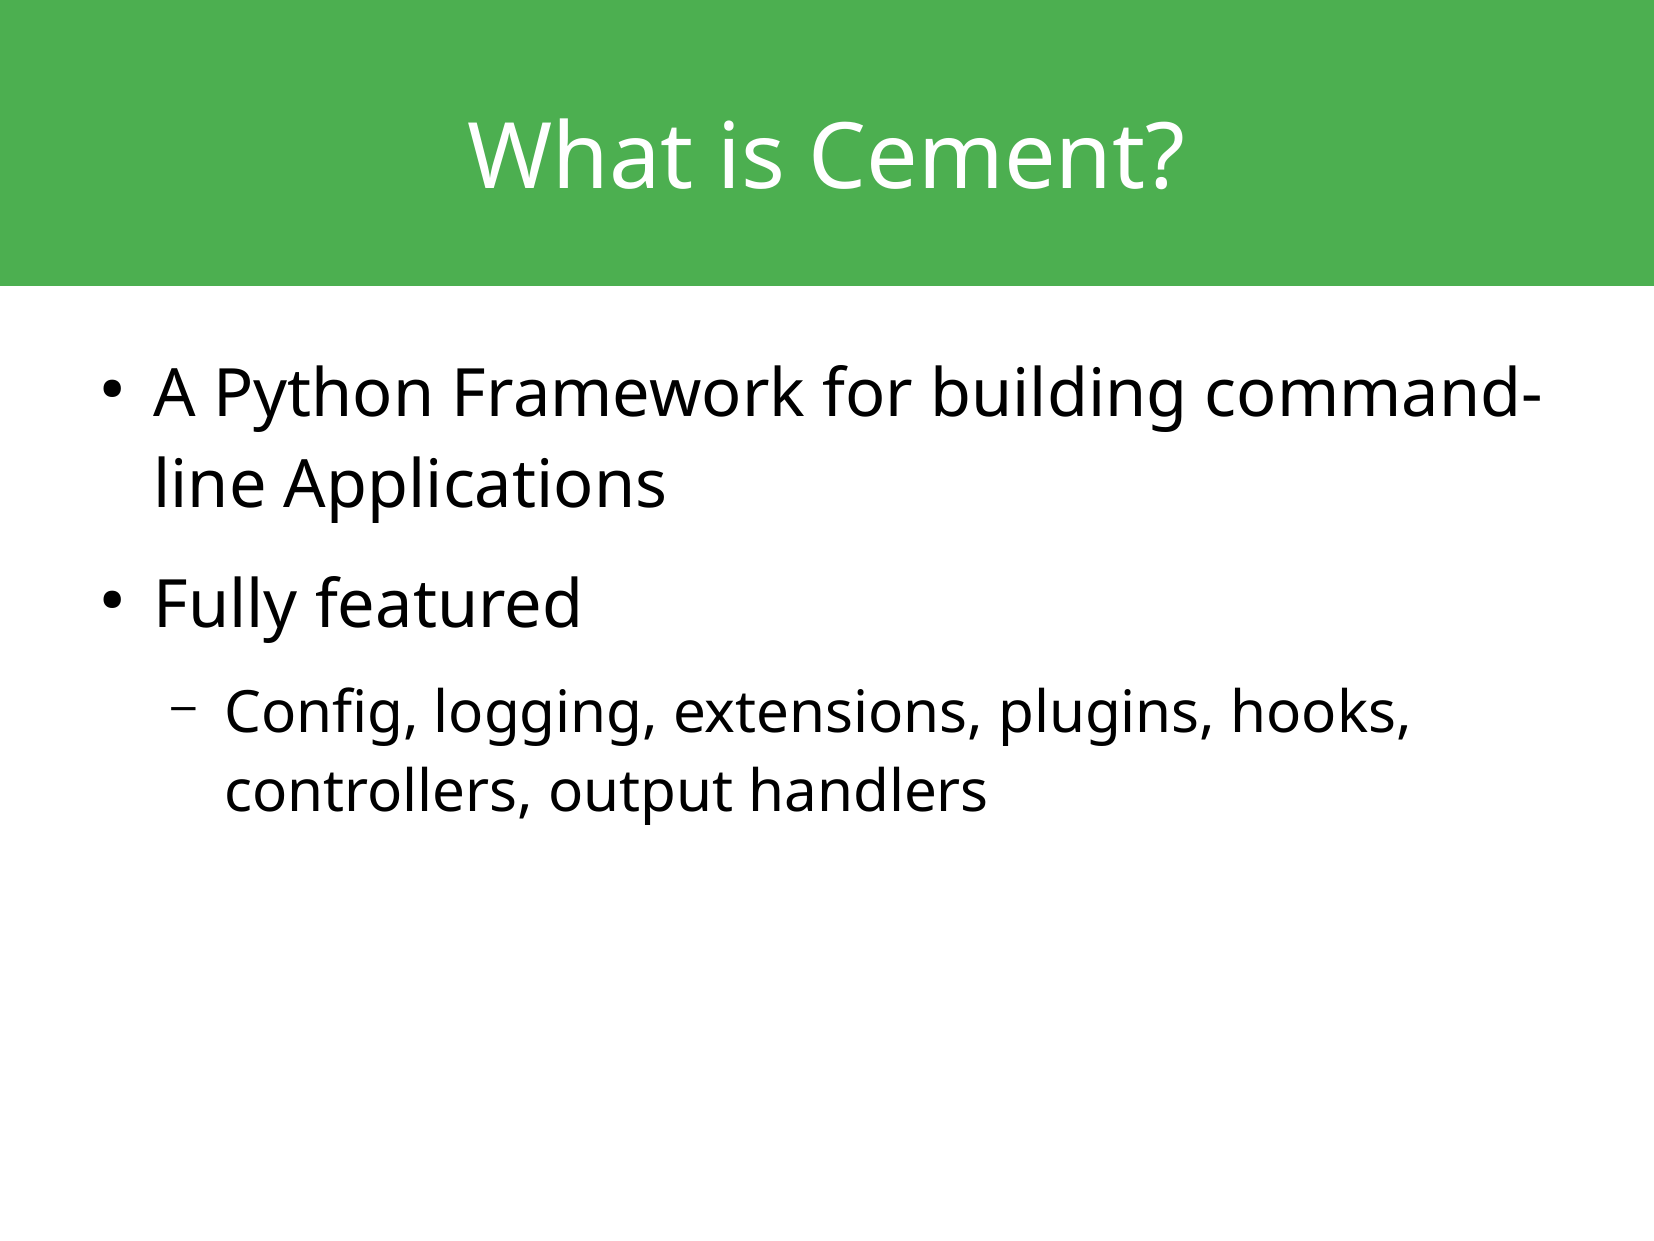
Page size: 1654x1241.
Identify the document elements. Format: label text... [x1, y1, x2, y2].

title What is Cement? [82, 49, 1571, 257]
list A Python Framework for building command-line Applications Fully featured Config, logging, extensions, plugins, hooks, controllers, output handlers [82, 345, 1571, 1201]
